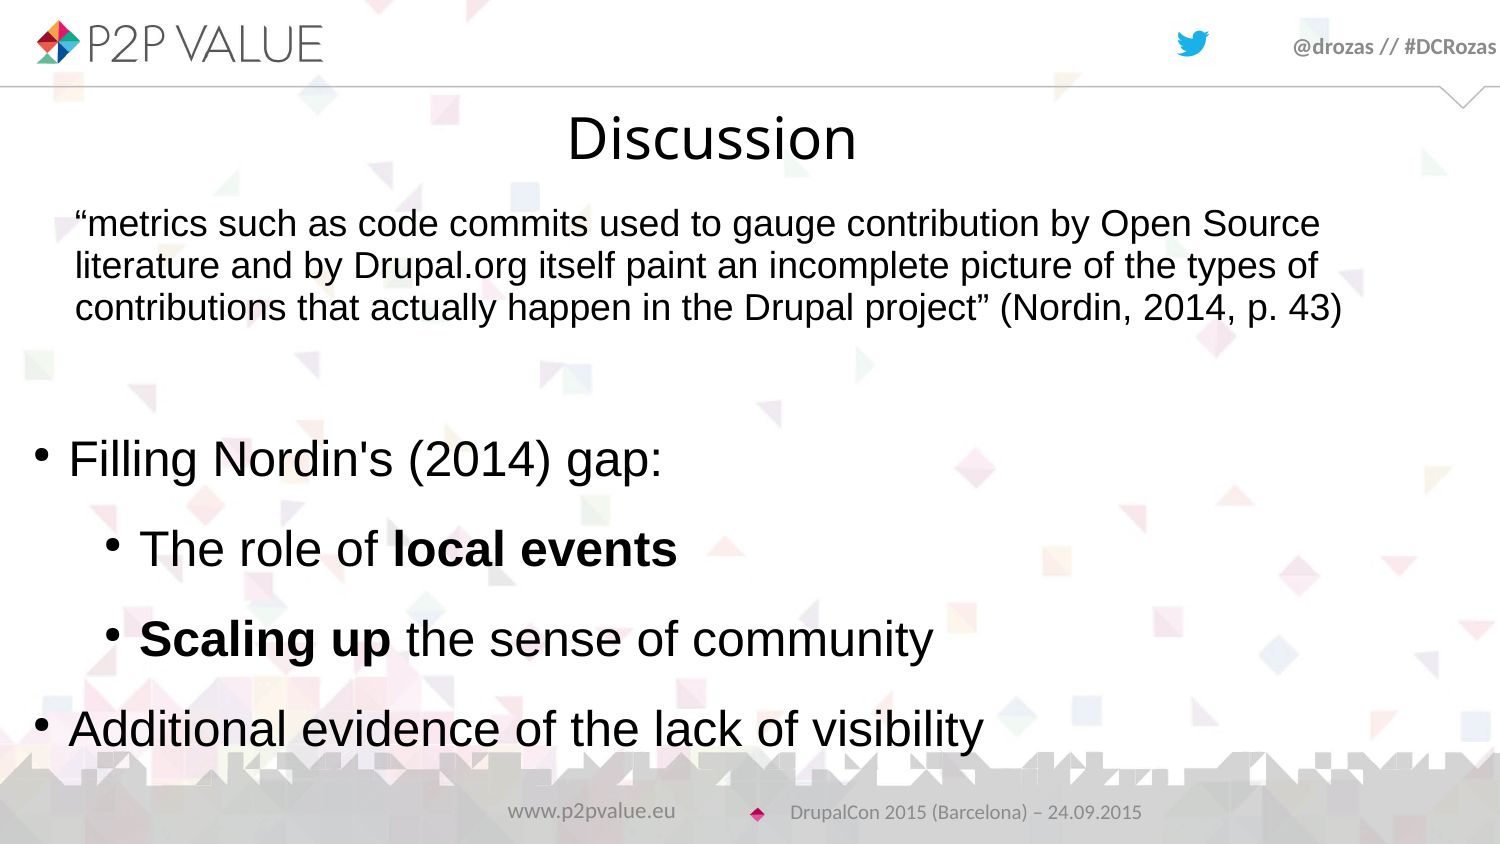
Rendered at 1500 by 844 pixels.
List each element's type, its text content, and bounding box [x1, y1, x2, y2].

picture [0, 0, 1500, 844]
text_box @drozas // #DCRozas [1170, 15, 1500, 76]
subtitle Filling Nordin's (2014) gap: The role of local events Scaling up the sense of community Additional evidence of the lack of visibility [19, 390, 1500, 796]
text_box www.p2pvalue.eu [501, 789, 720, 829]
title Discussion [60, 92, 1366, 181]
text_box “metrics such as code commits used to gauge contribution by Open Source literature and by Drupal.org itself paint an incomplete picture of the types of contributions that actually happen in the Drupal project” (Nordin, 2014, p. 43) [60, 195, 1411, 378]
text_box DrupalCon 2015 (Barcelona) – 24.09.2015 [777, 788, 1470, 834]
